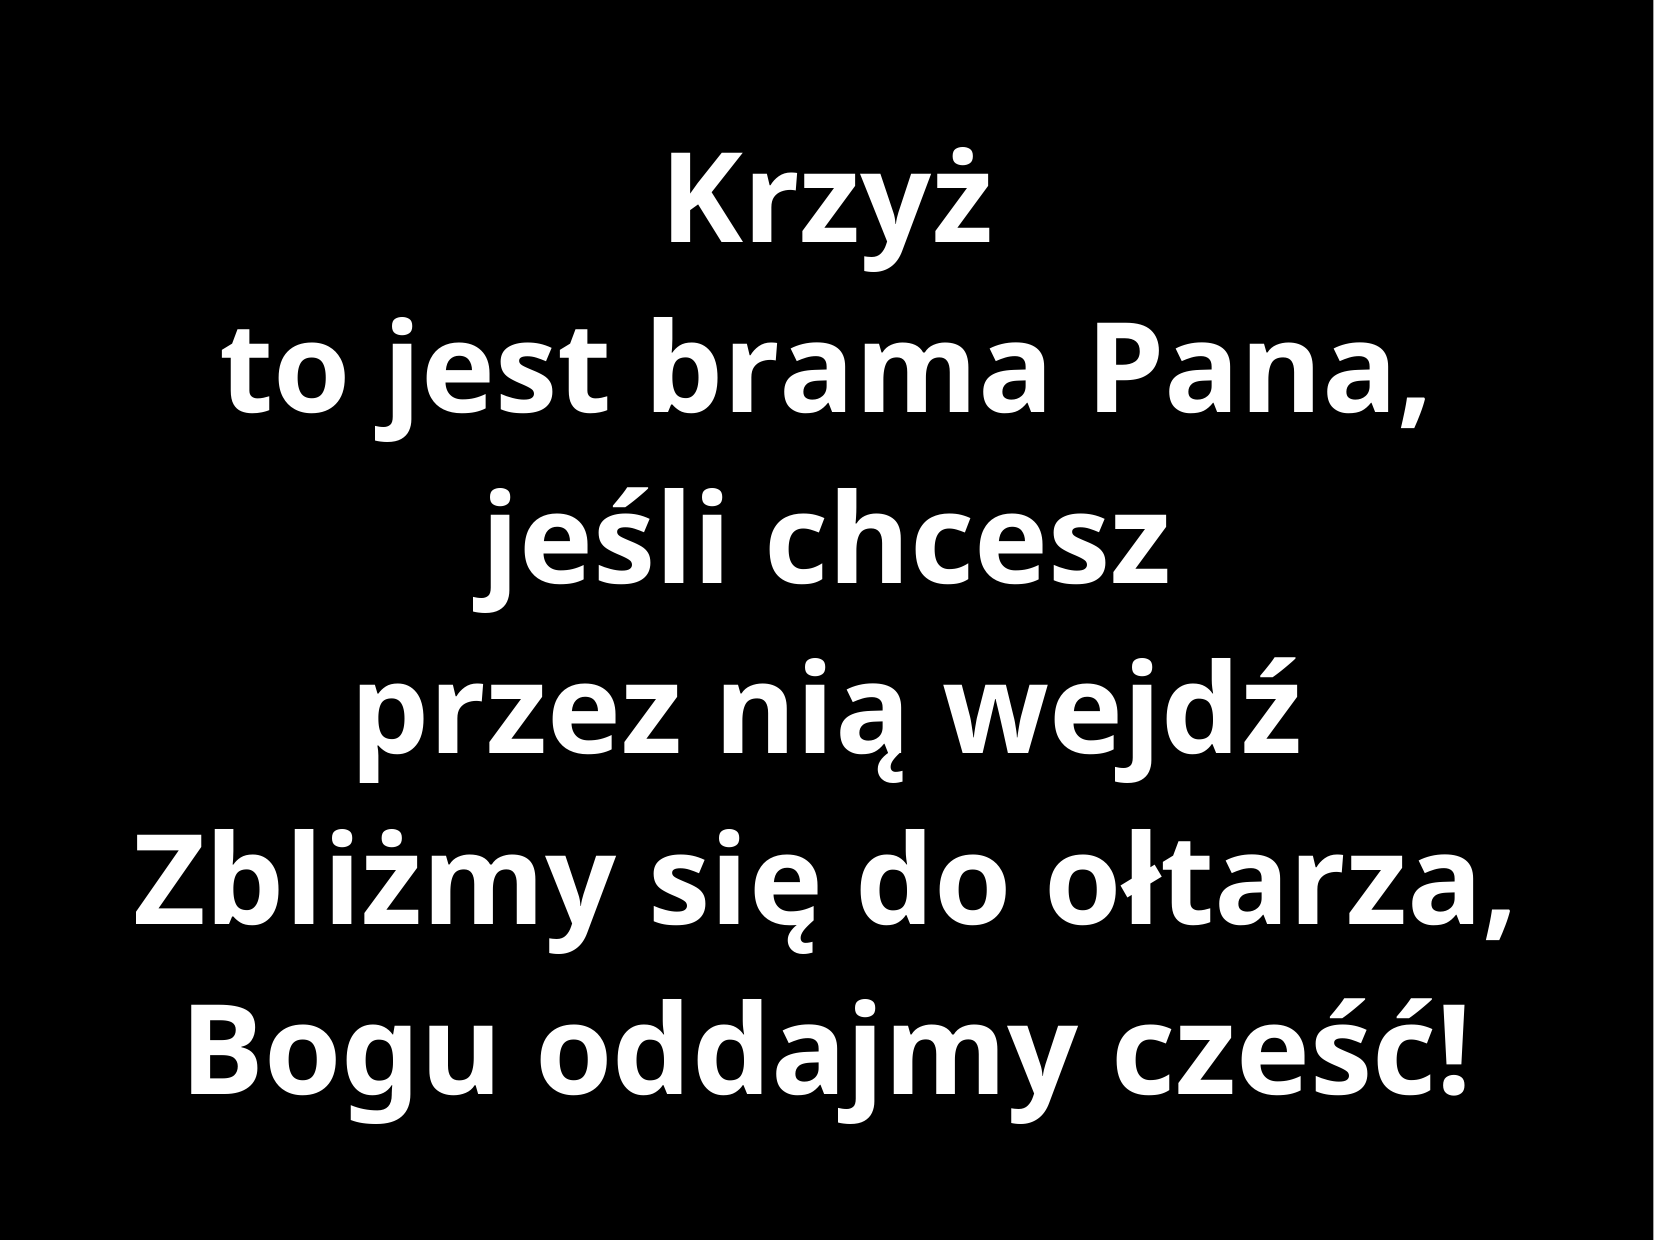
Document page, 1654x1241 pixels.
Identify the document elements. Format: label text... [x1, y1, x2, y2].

title Krzyż to jest brama Pana, jeśli chcesz przez nią wejdź Zbliżmy się do ołtarza, Bogu oddajmy cześć! [0, 0, 1654, 1241]
